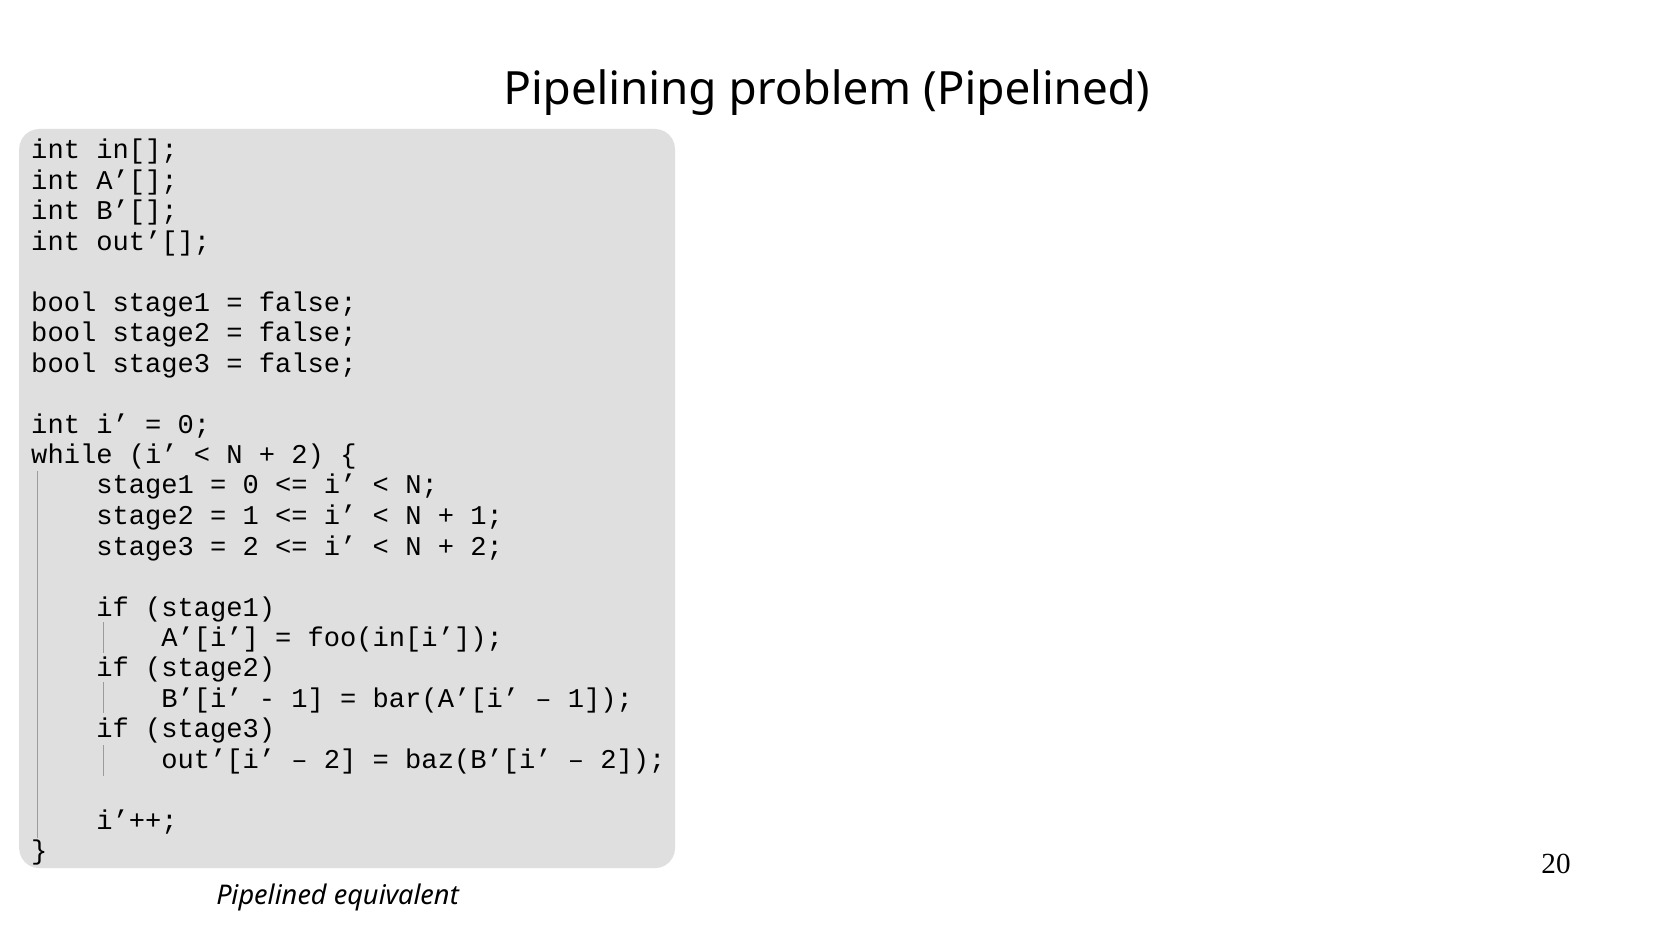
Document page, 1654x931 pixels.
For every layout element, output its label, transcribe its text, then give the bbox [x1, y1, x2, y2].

text_box Pipelining problem (Pipelined) [451, 47, 1202, 119]
text_box int in[]; int A’[]; int B’[]; int out’[]; bool stage1 = false; bool stage2 = false; bool stage3 = false; int i’ = 0; while (i’ < N + 2) { stage1 = 0 <= i’ < N; stage2 = 1 <= i’ < N + 1; stage3 = 2 <= i’ < N + 2; if (stage1) A’[i’] = foo(in[i’]); if (stage2) B’[i’ - 1] = bar(A’[i’ – 1]); if (stage3) out’[i’ – 2] = baz(B’[i’ – 2]); i’++; } [16, 128, 713, 906]
text_box Pipelined equivalent [187, 868, 488, 917]
